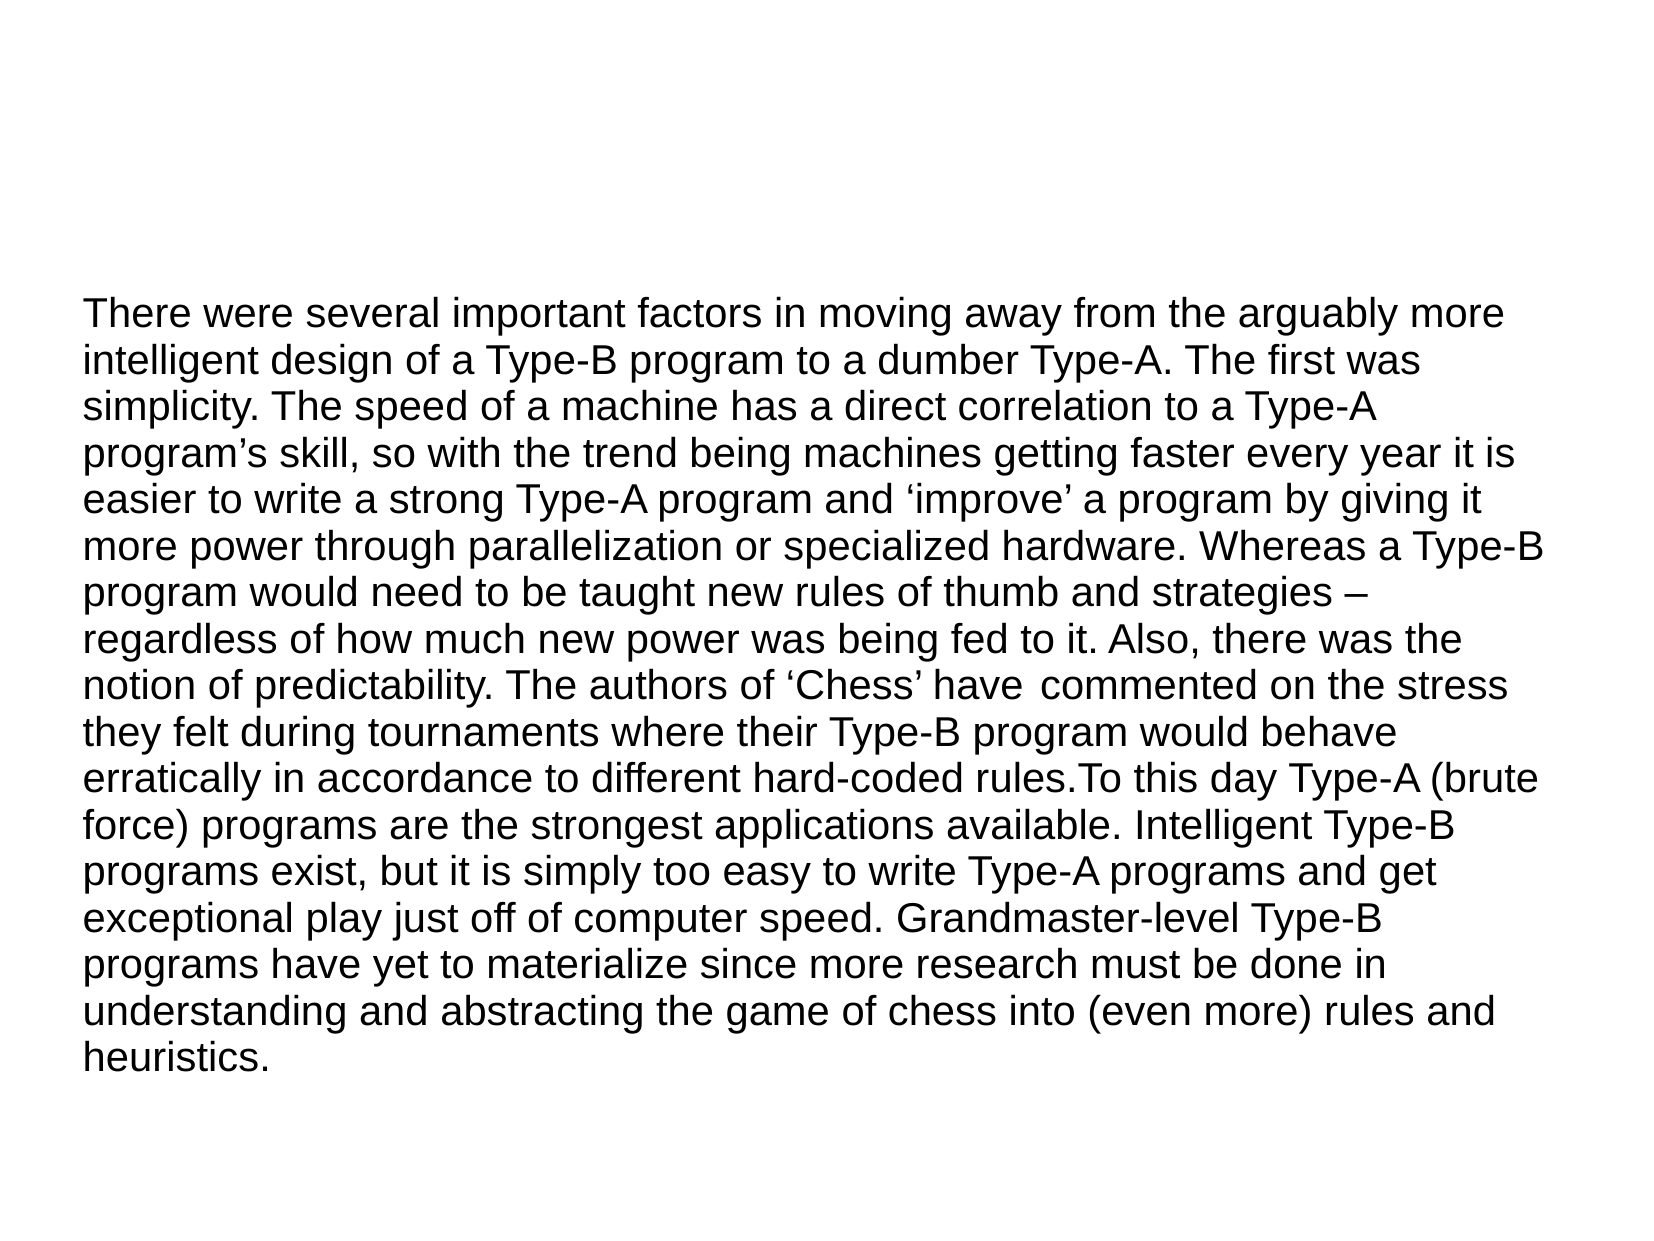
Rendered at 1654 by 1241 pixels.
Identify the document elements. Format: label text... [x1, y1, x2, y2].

list There were several important factors in moving away from the arguably more intelligent design of a Type-B program to a dumber Type-A. The first was simplicity. The speed of a machine has a direct correlation to a Type-A program’s skill, so with the trend being machines getting faster every year it is easier to write a strong Type-A program and ‘improve’ a program by giving it more power through parallelization or specialized hardware. Whereas a Type-B program would need to be taught new rules of thumb and strategies – regardless of how much new power was being fed to it. Also, there was the notion of predictability. The authors of ‘Chess’ have commented on the stress they felt during tournaments where their Type-B program would behave erratically in accordance to different hard-coded rules.To this day Type-A (brute force) programs are the strongest applications available. Intelligent Type-B programs exist, but it is simply too easy to write Type-A programs and get exceptional play just off of computer speed. Grandmaster-level Type-B programs have yet to materialize since more research must be done in understanding and abstracting the game of chess into (even more) rules and heuristics. [82, 290, 1571, 1109]
